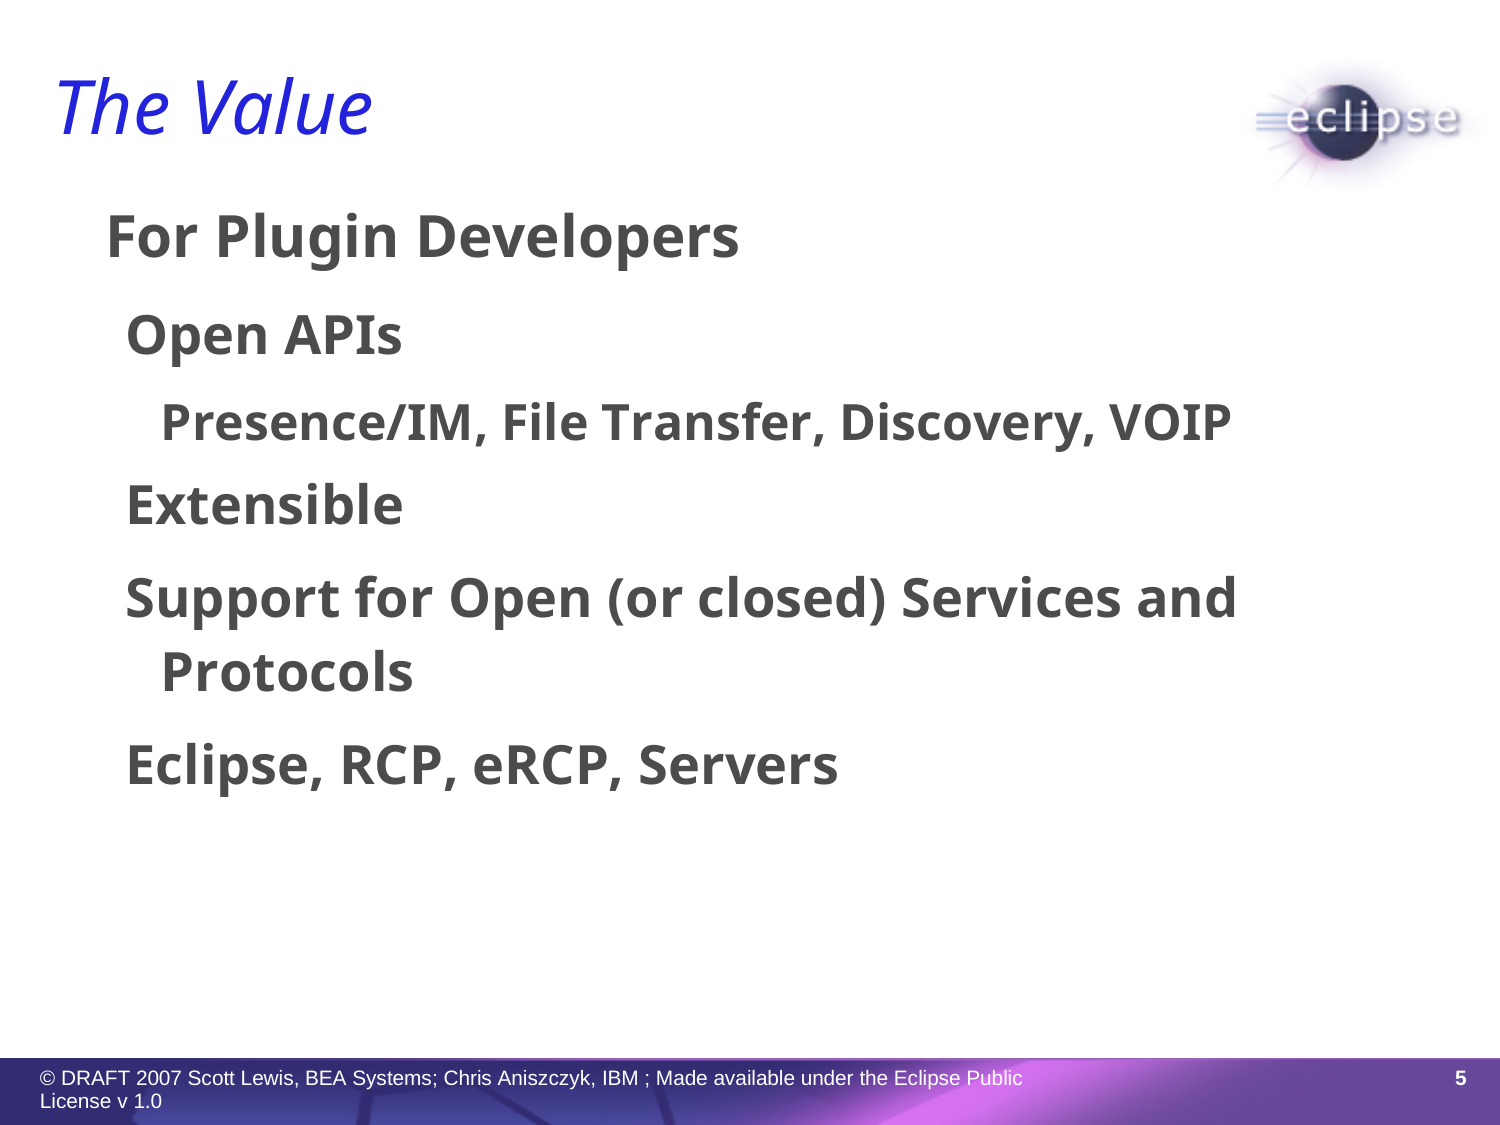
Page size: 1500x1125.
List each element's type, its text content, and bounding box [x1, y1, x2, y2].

list For Plugin Developers Open APIs Presence/IM, File Transfer, Discovery, VOIP Extensible Support for Open (or closed) Services and Protocols Eclipse, RCP, eRCP, Servers [75, 187, 1389, 1051]
title The Value [37, 53, 1234, 151]
picture [1222, 60, 1500, 191]
picture [0, 1058, 1500, 1125]
